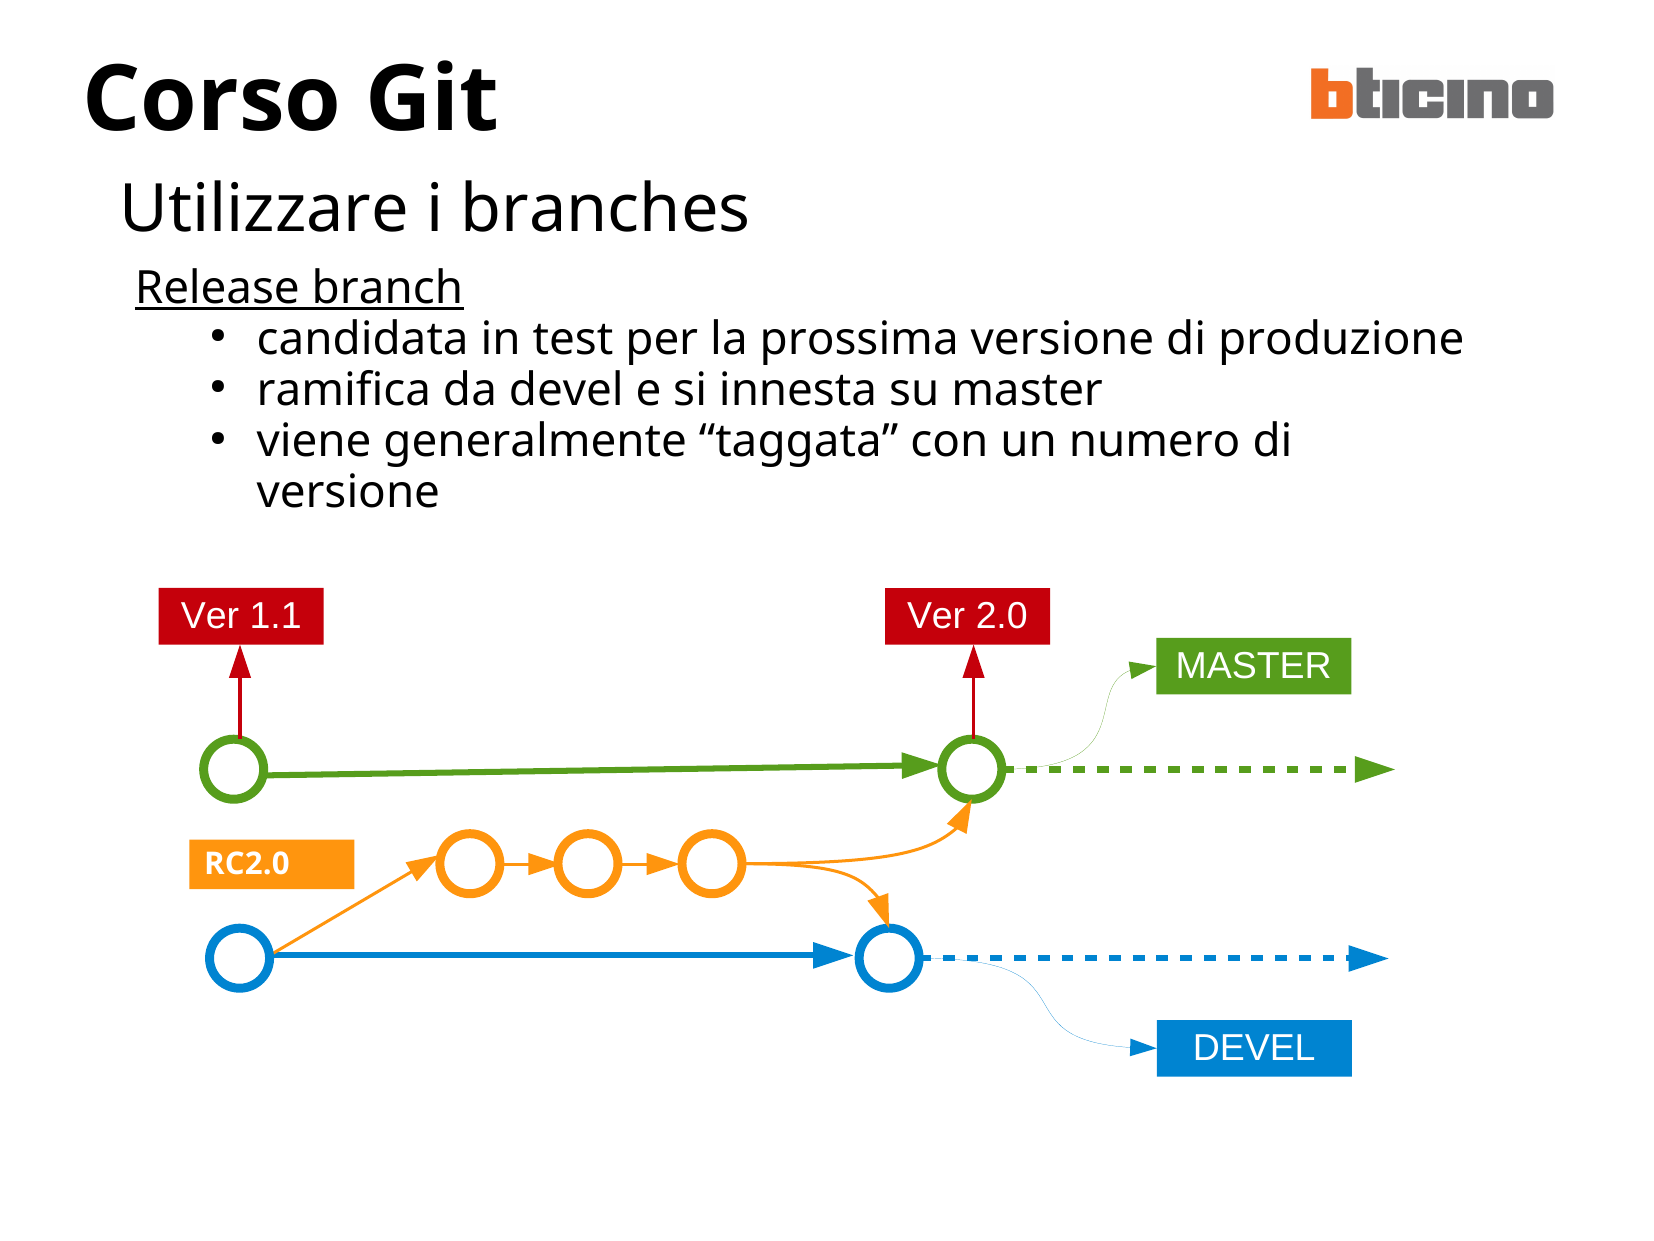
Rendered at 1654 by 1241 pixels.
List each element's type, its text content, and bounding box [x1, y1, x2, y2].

text_box Utilizzare i branches [105, 165, 1576, 256]
text_box DEVEL [1156, 1020, 1352, 1077]
text_box Ver 2.0 [885, 588, 1051, 645]
title Corso Git [82, 48, 1570, 151]
text_box MASTER [1156, 637, 1352, 695]
text_box Release branch candidata in test per la prossima versione di produzione ramifica da devel e si innesta su master viene generalmente “taggata” con un numero di versione [120, 255, 1486, 475]
text_box Ver 1.1 [158, 587, 324, 645]
text_box RC2.0 [189, 839, 355, 890]
